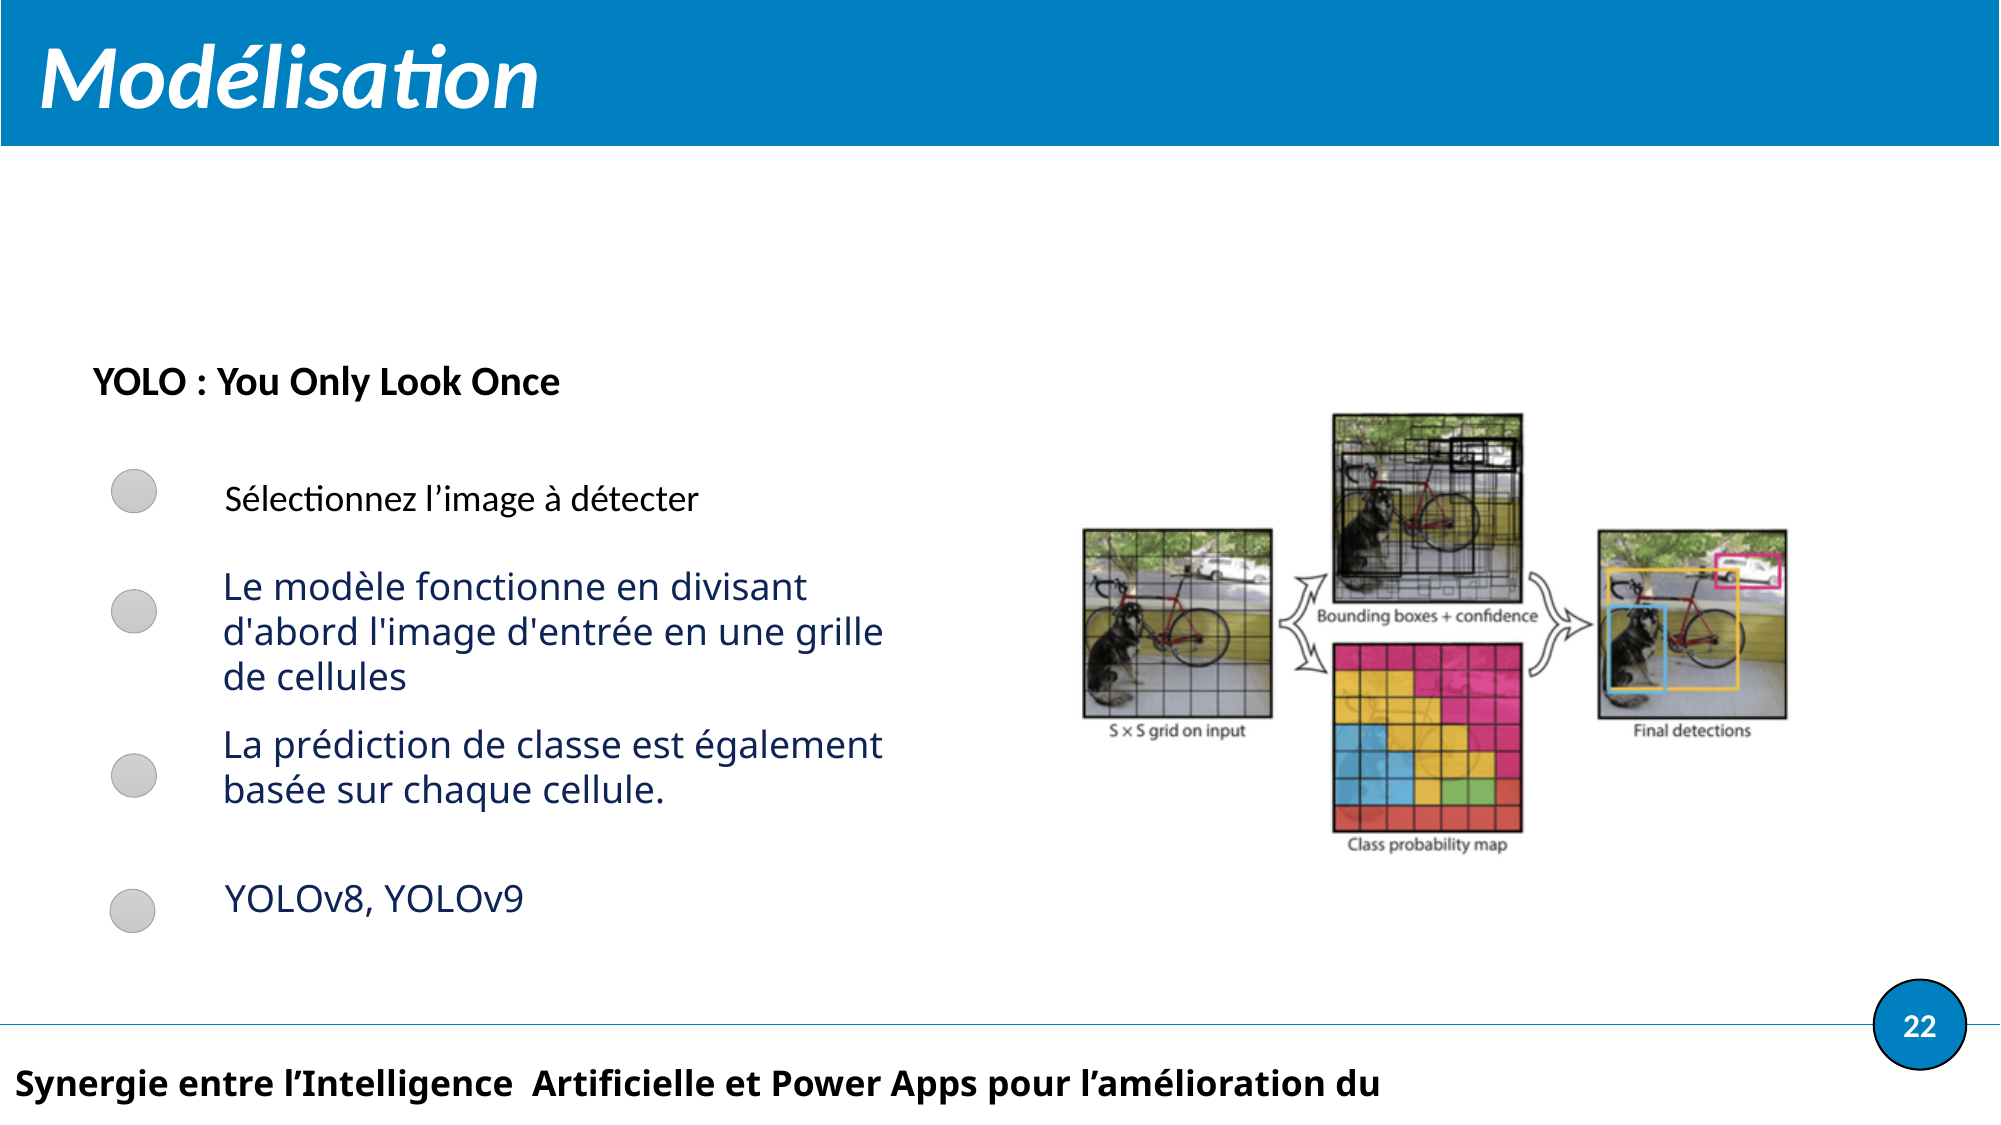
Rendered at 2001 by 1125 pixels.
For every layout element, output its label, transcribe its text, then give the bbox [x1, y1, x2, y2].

text_box La prédiction de classe est également basée sur chaque cellule. [207, 713, 951, 820]
text_box [111, 469, 157, 513]
text_box Sélectionnez l’image à détecter [209, 465, 954, 527]
text_box Modélisation [0, 0, 2000, 147]
text_box [111, 753, 157, 798]
text_box YOLOv8, YOLOv9 [209, 867, 954, 929]
text_box YOLO : You Only Look Once [78, 346, 604, 412]
text_box [110, 889, 155, 933]
text_box Synergie entre l’Intelligence Artificielle et Power Apps pour l’amélioration du processus de recrutement [0, 1032, 1564, 1107]
text_box [111, 589, 157, 633]
picture [1046, 398, 1808, 866]
text_box Le modèle fonctionne en divisant d'abord l'image d'entrée en une grille de cellules [207, 554, 951, 662]
text_box 22 [1873, 979, 1967, 1070]
